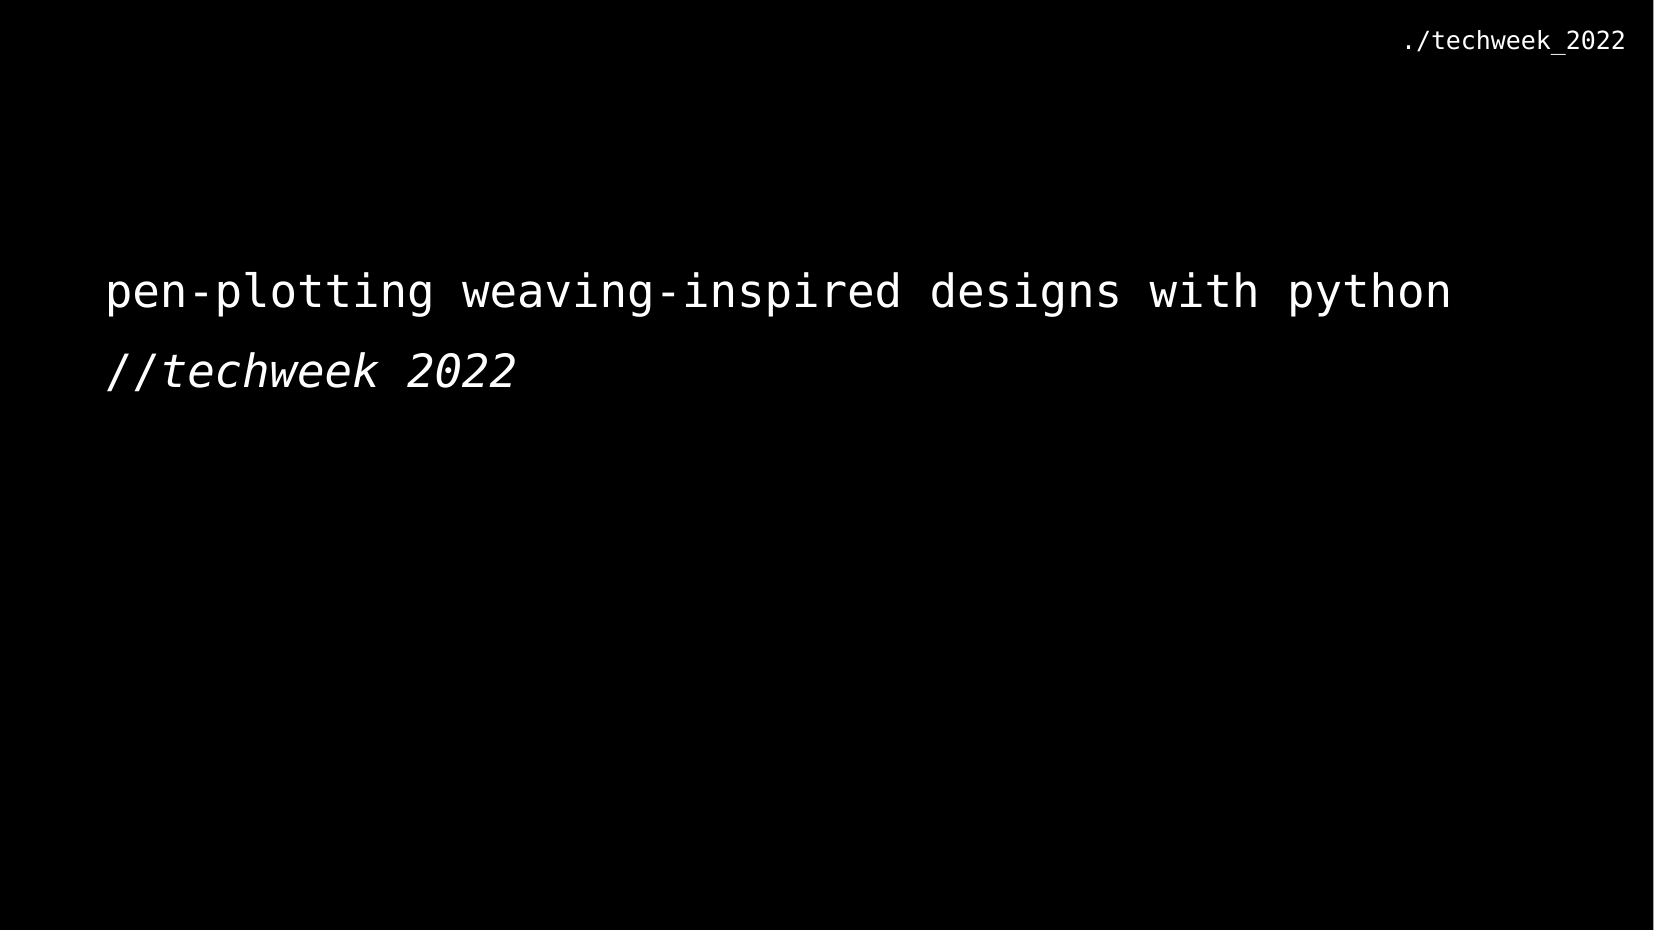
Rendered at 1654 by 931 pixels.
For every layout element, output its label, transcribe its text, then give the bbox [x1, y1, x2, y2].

text_box ./techweek_2022 [15, 18, 1641, 67]
text_box pen-plotting weaving-inspired designs with python //techweek 2022 [90, 231, 1576, 407]
